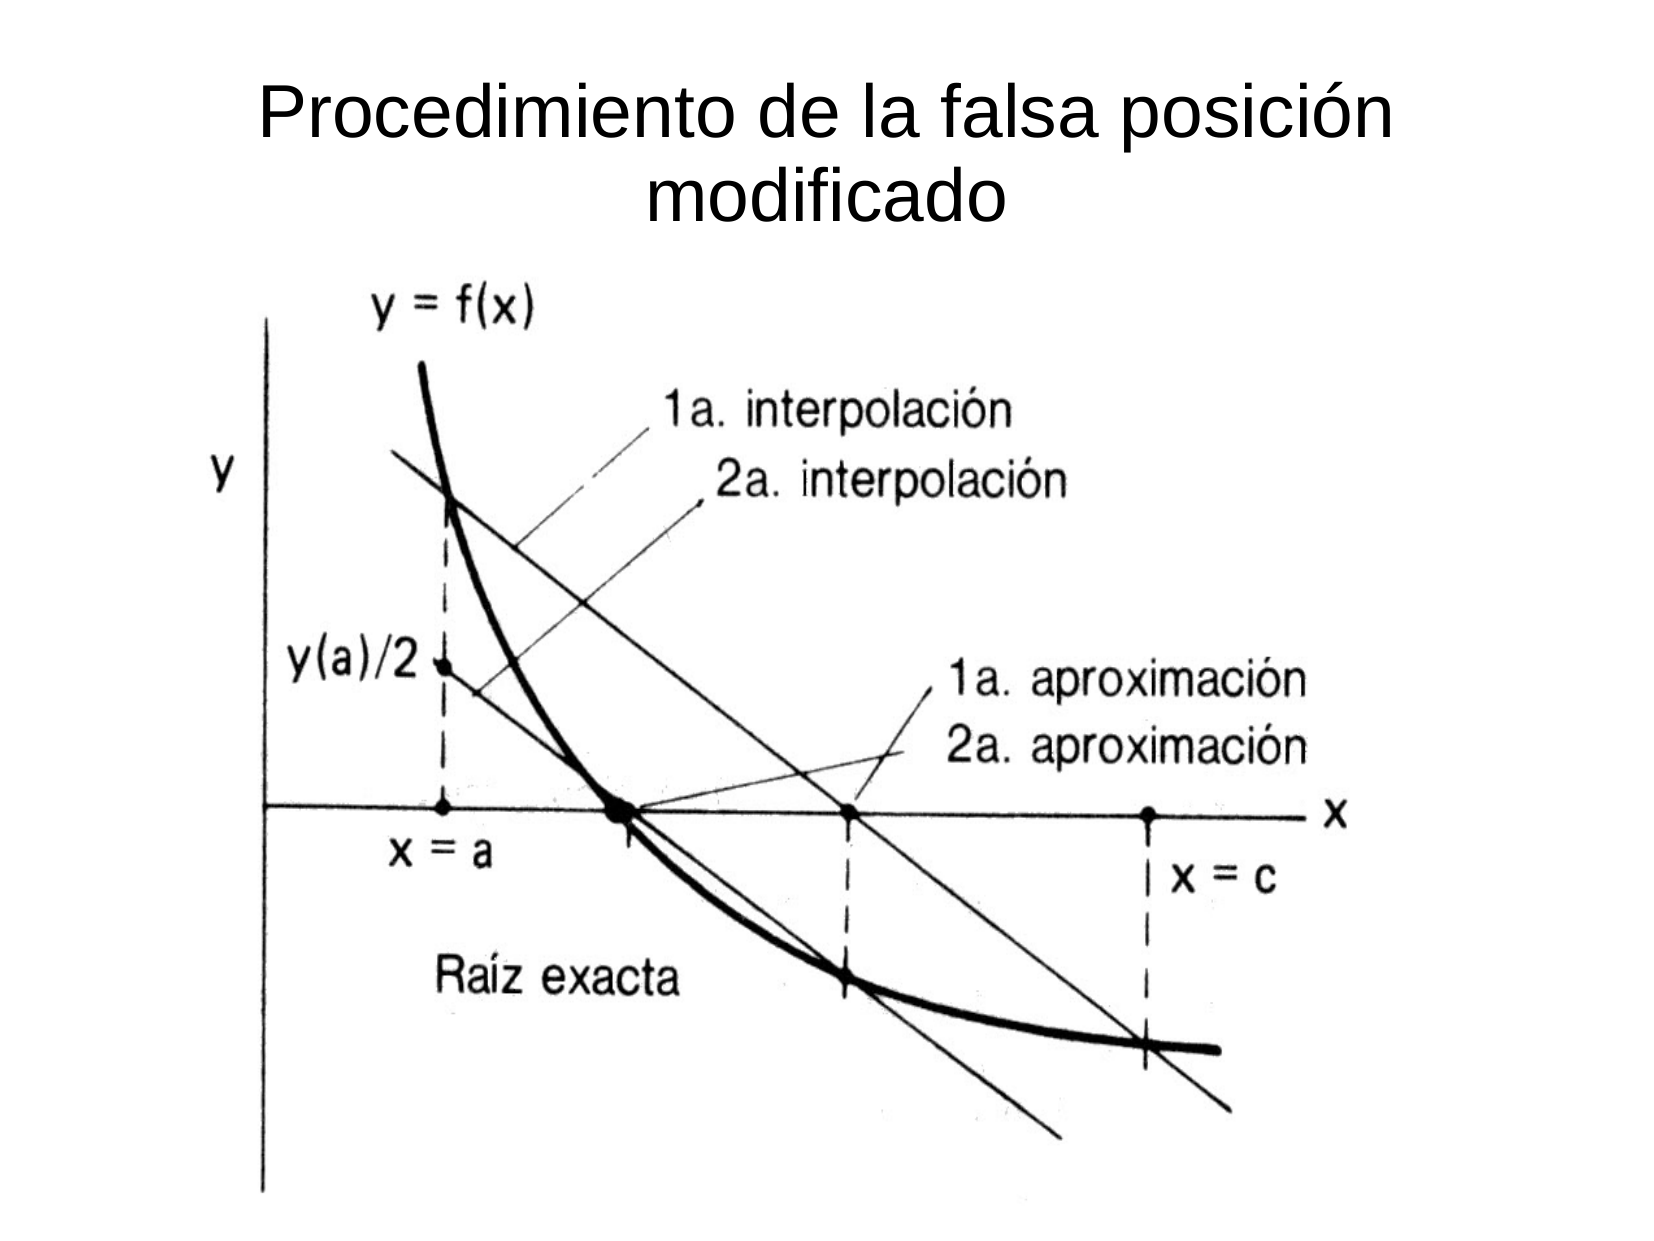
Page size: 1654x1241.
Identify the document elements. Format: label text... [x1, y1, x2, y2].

picture [206, 264, 1378, 1211]
title Procedimiento de la falsa posición modificado [82, 49, 1571, 257]
